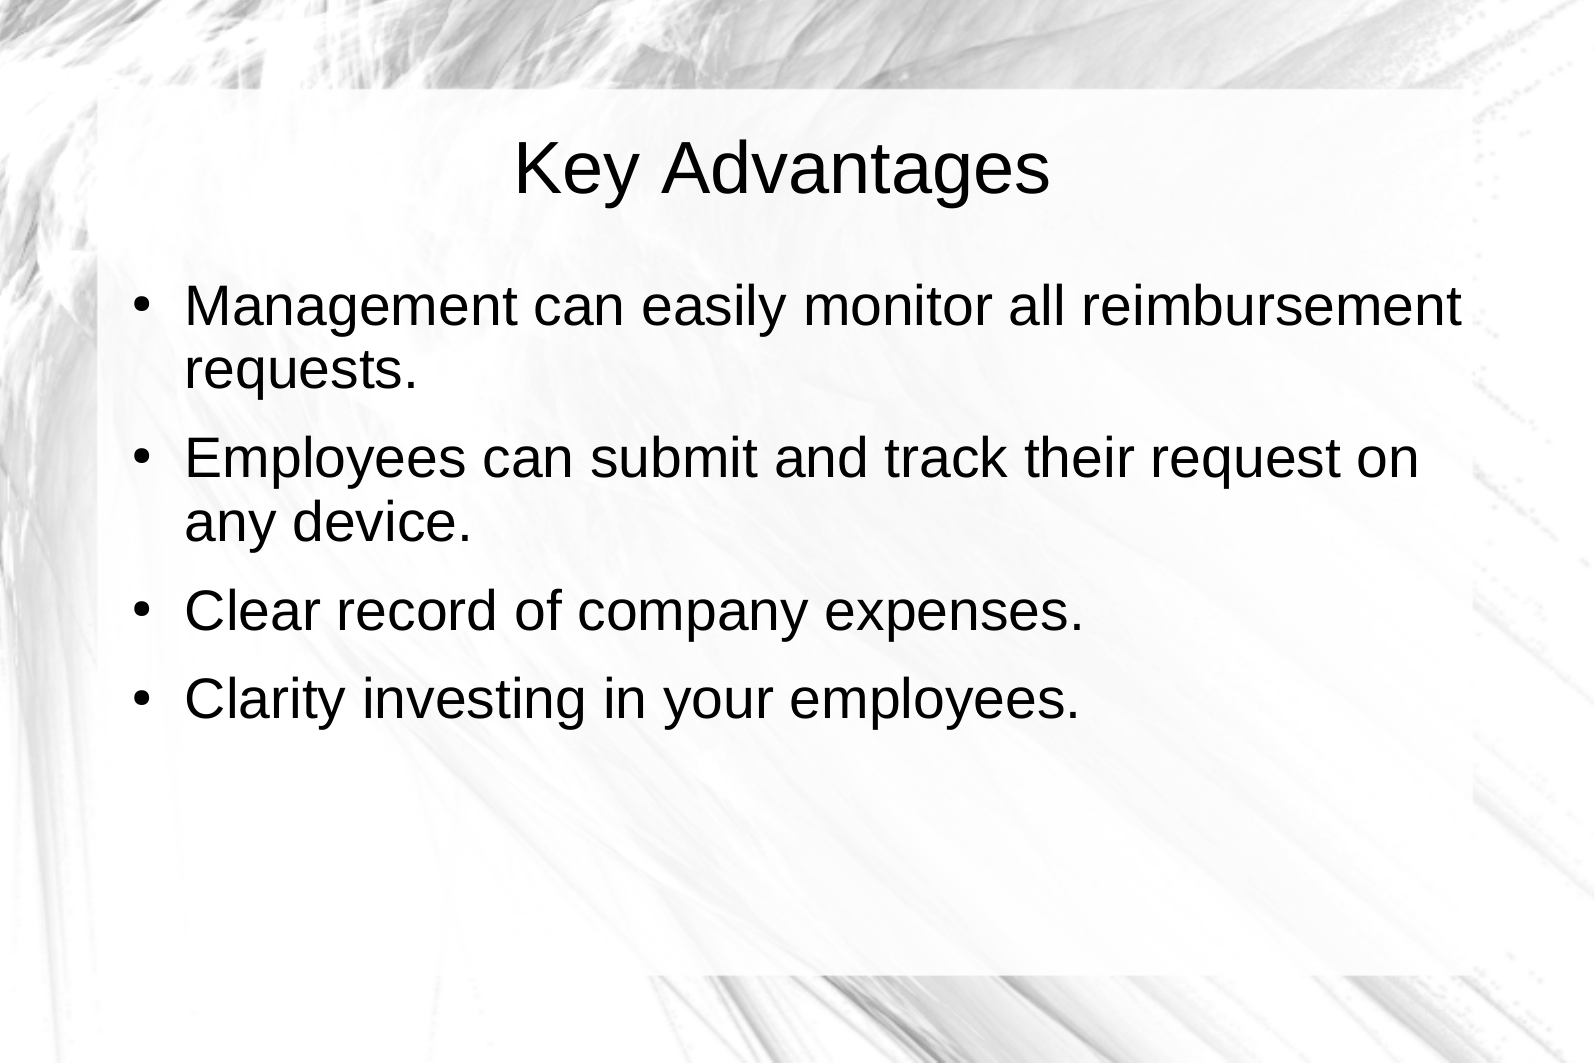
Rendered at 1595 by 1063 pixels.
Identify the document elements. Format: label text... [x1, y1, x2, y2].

title Key Advantages [113, 96, 1453, 241]
list Management can easily monitor all reimbursement requests. Employees can submit and track their request on any device. Clear record of company expenses. Clarity investing in your employees. [113, 274, 1515, 810]
picture [0, 0, 1595, 1063]
